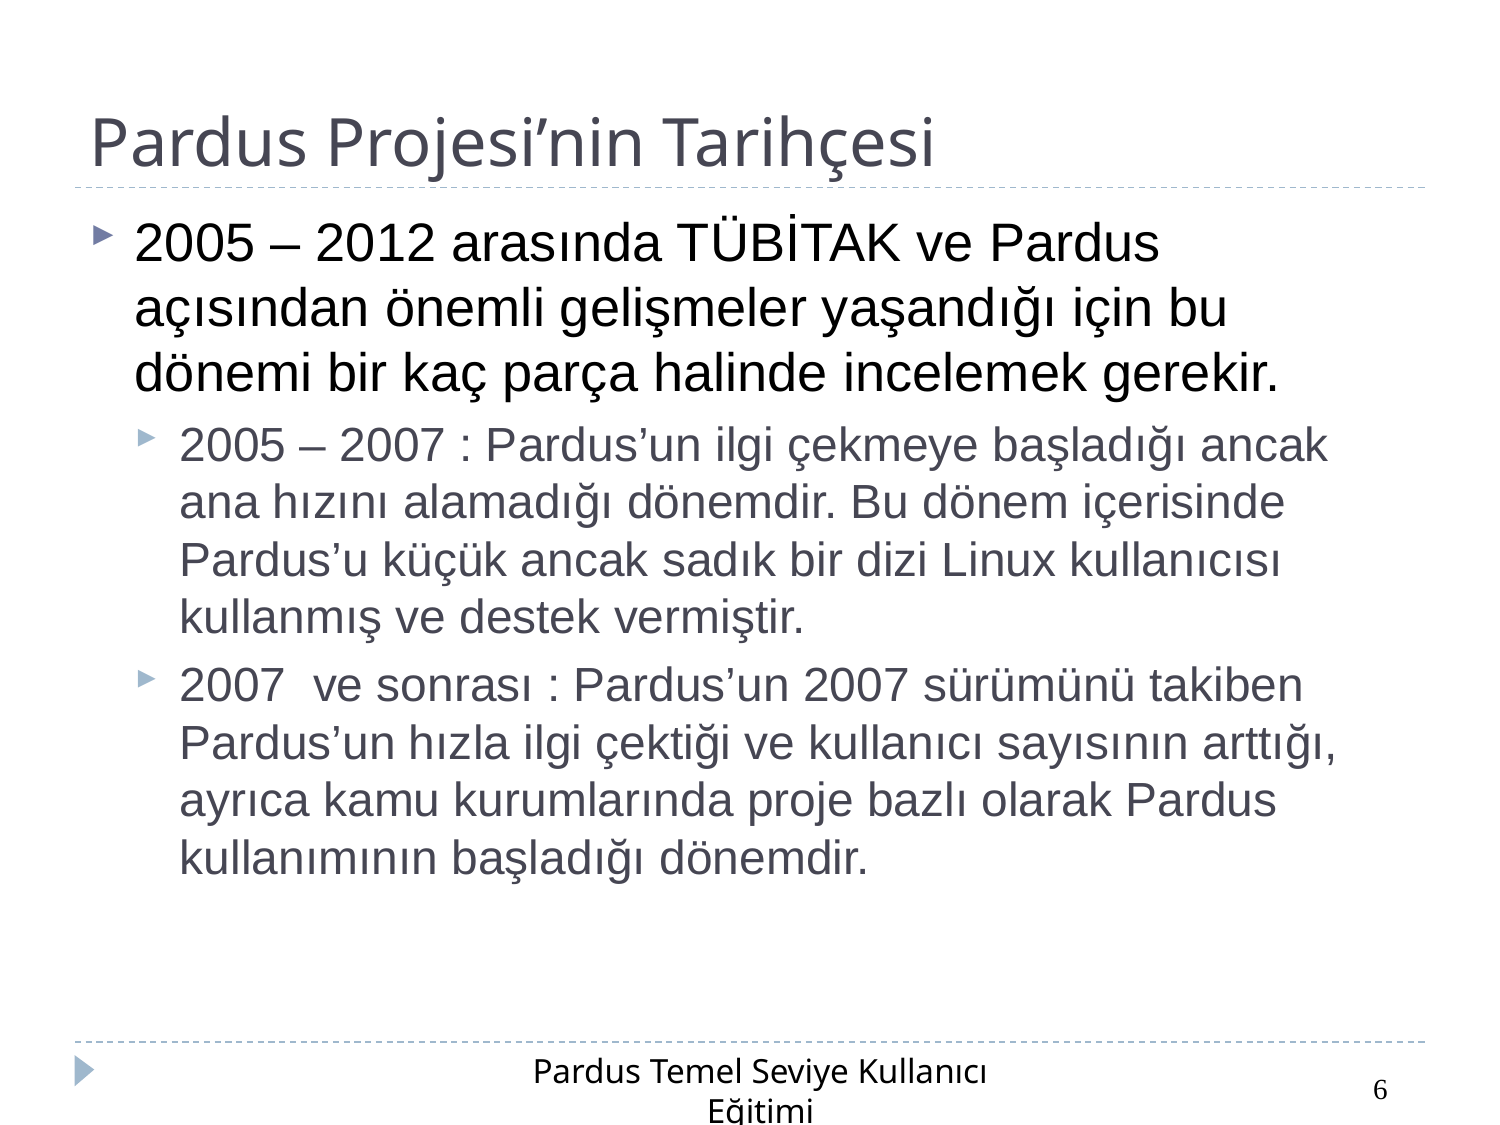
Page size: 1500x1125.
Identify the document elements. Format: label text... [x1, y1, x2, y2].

title Pardus Projesi’nin Tarihçesi [75, 24, 1425, 188]
list 2005 – 2012 arasında TÜBİTAK ve Pardus açısından önemli gelişmeler yaşandığı için bu dönemi bir kaç parça halinde incelemek gerekir. 2005 – 2007 : Pardus’un ilgi çekmeye başladığı ancak ana hızını alamadığı dönemdir. Bu dönem içerisinde Pardus’u küçük ancak sadık bir dizi Linux kullanıcısı kullanmış ve destek vermiştir. 2007 ve sonrası : Pardus’un 2007 sürümünü takiben Pardus’un hızla ilgi çektiği ve kullanıcı sayısının arttığı, ayrıca kamu kurumlarında proje bazlı olarak Pardus kullanımının başladığı dönemdir. [75, 200, 1425, 1010]
